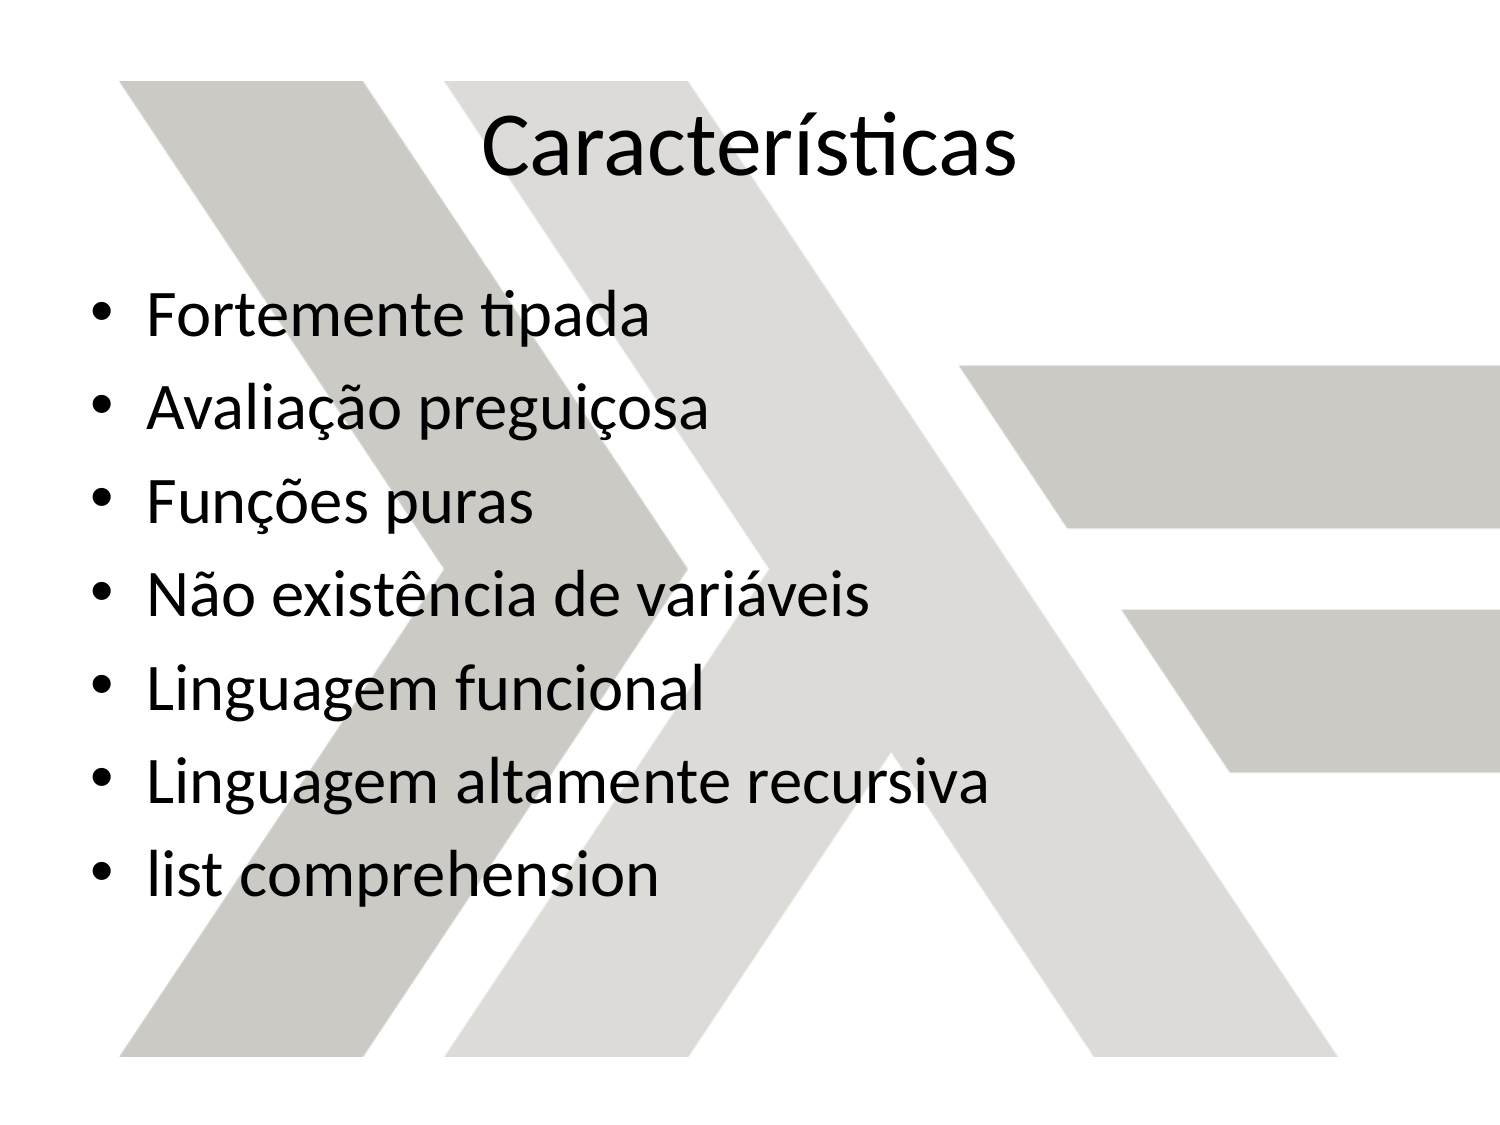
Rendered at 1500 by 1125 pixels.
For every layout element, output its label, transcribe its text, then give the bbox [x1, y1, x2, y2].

picture [119, 81, 1500, 1057]
list Fortemente tipada Avaliação preguiçosa Funções puras Não existência de variáveis Linguagem funcional Linguagem altamente recursiva list comprehension [75, 262, 1425, 1005]
title Características [75, 45, 1425, 233]
